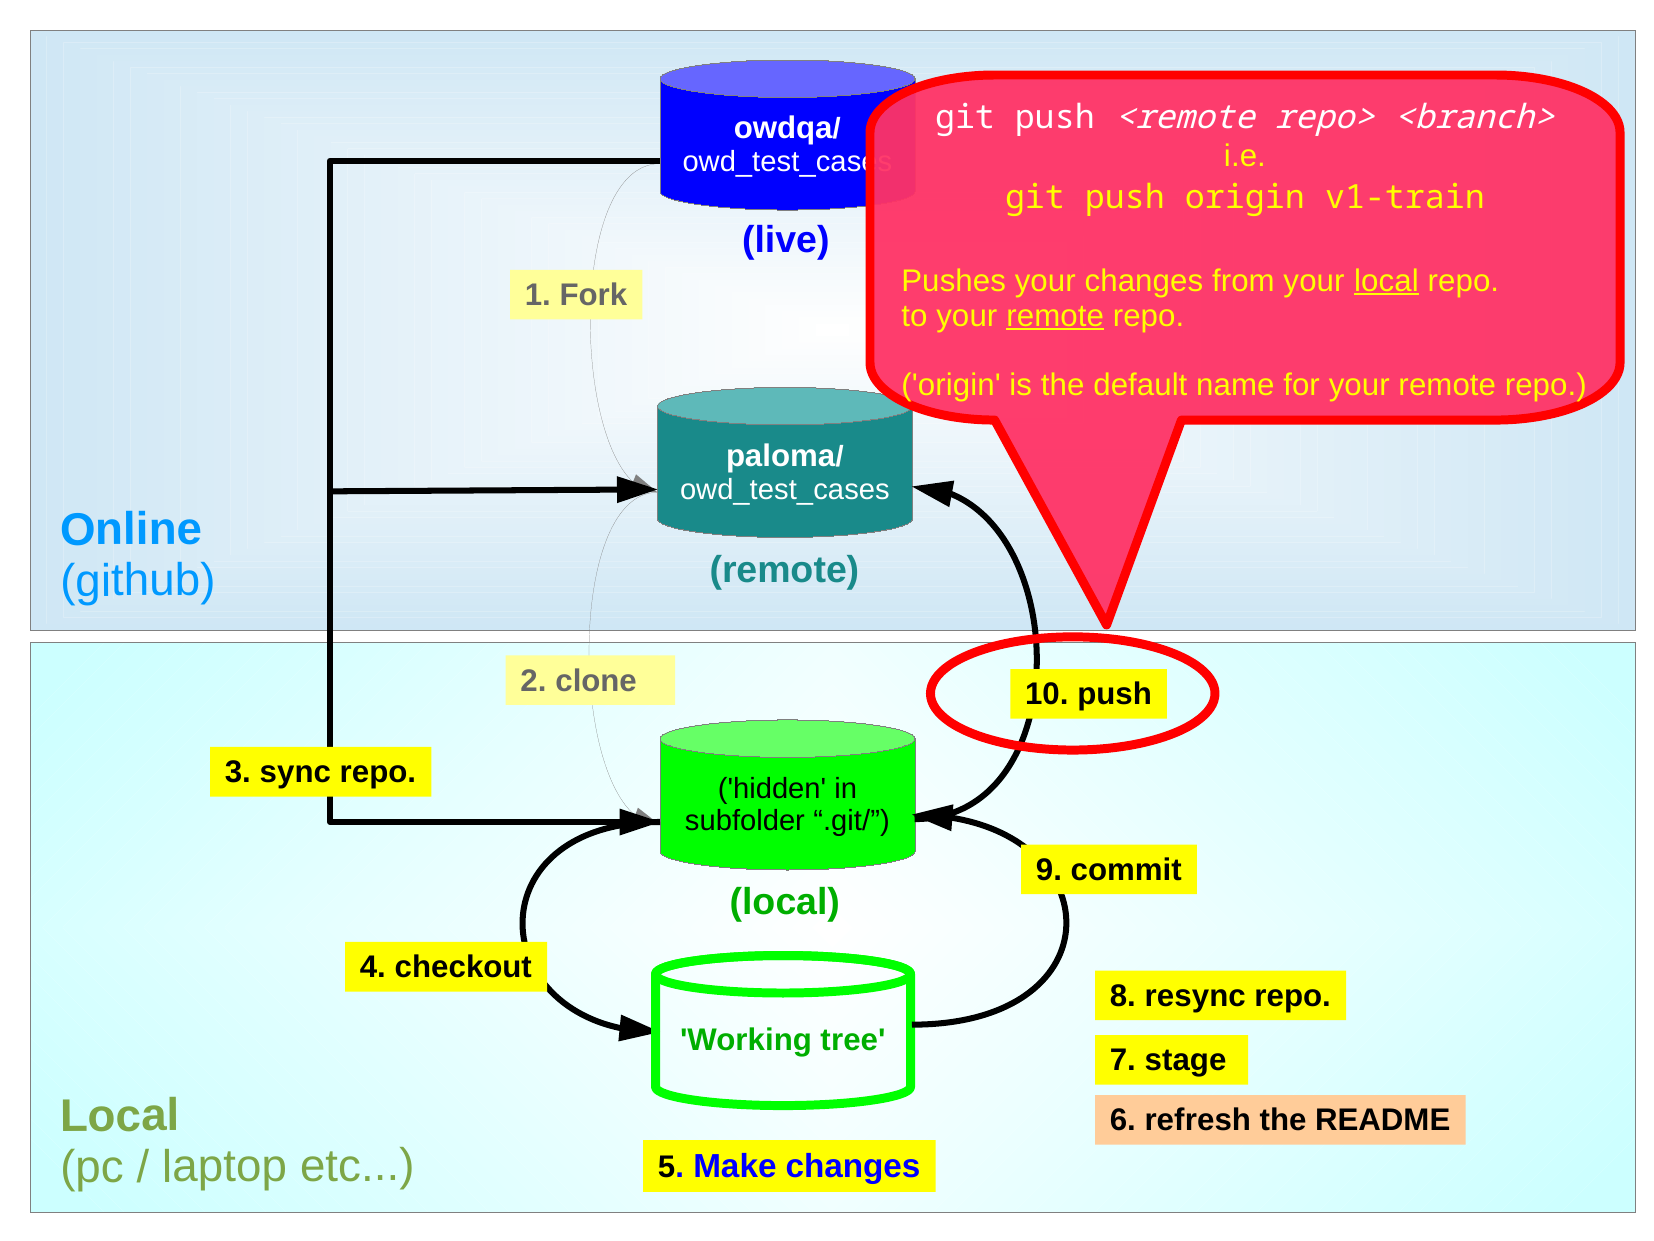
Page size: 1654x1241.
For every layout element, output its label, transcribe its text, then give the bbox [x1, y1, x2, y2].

text_box [333, 164, 649, 488]
text_box (live) [727, 210, 845, 268]
text_box [591, 164, 890, 488]
text_box 2. clone [505, 655, 676, 705]
text_box 3. sync repo. [210, 746, 432, 797]
text_box (local) [714, 873, 856, 930]
text_box git push <remote repo> <branch> i.e. git push origin v1-train Pushes your changes from your local repo. to your remote repo. ('origin' is the default name for your remote repo.) [870, 75, 1621, 625]
text_box [333, 642, 629, 819]
text_box Online (github) [45, 495, 231, 614]
text_box [590, 642, 1014, 819]
text_box 9. commit [1021, 844, 1197, 895]
text_box [590, 488, 1032, 631]
text_box 5. Make changes [643, 1140, 936, 1192]
text_box paloma/ owd_test_cases [657, 408, 913, 538]
text_box [30, 642, 1636, 1213]
text_box (remote) [694, 540, 875, 598]
text_box 8. resync repo. [1095, 970, 1347, 1021]
text_box [936, 644, 1033, 740]
text_box 6. refresh the README [1095, 1095, 1466, 1145]
text_box 7. stage [1095, 1035, 1249, 1085]
text_box [1026, 642, 1210, 745]
text_box owdqa/ owd_test_cases [660, 79, 916, 210]
text_box 4. checkout [345, 941, 548, 992]
text_box 10. push [1010, 669, 1167, 719]
text_box [526, 822, 1063, 1029]
text_box ('hidden' in subfolder “.git/”) [660, 739, 916, 871]
text_box Local (pc / laptop etc...) [45, 1080, 430, 1200]
text_box 'Working tree' [655, 976, 911, 1106]
text_box [333, 493, 635, 631]
text_box 1. Fork [510, 269, 643, 320]
text_box [30, 30, 1636, 631]
